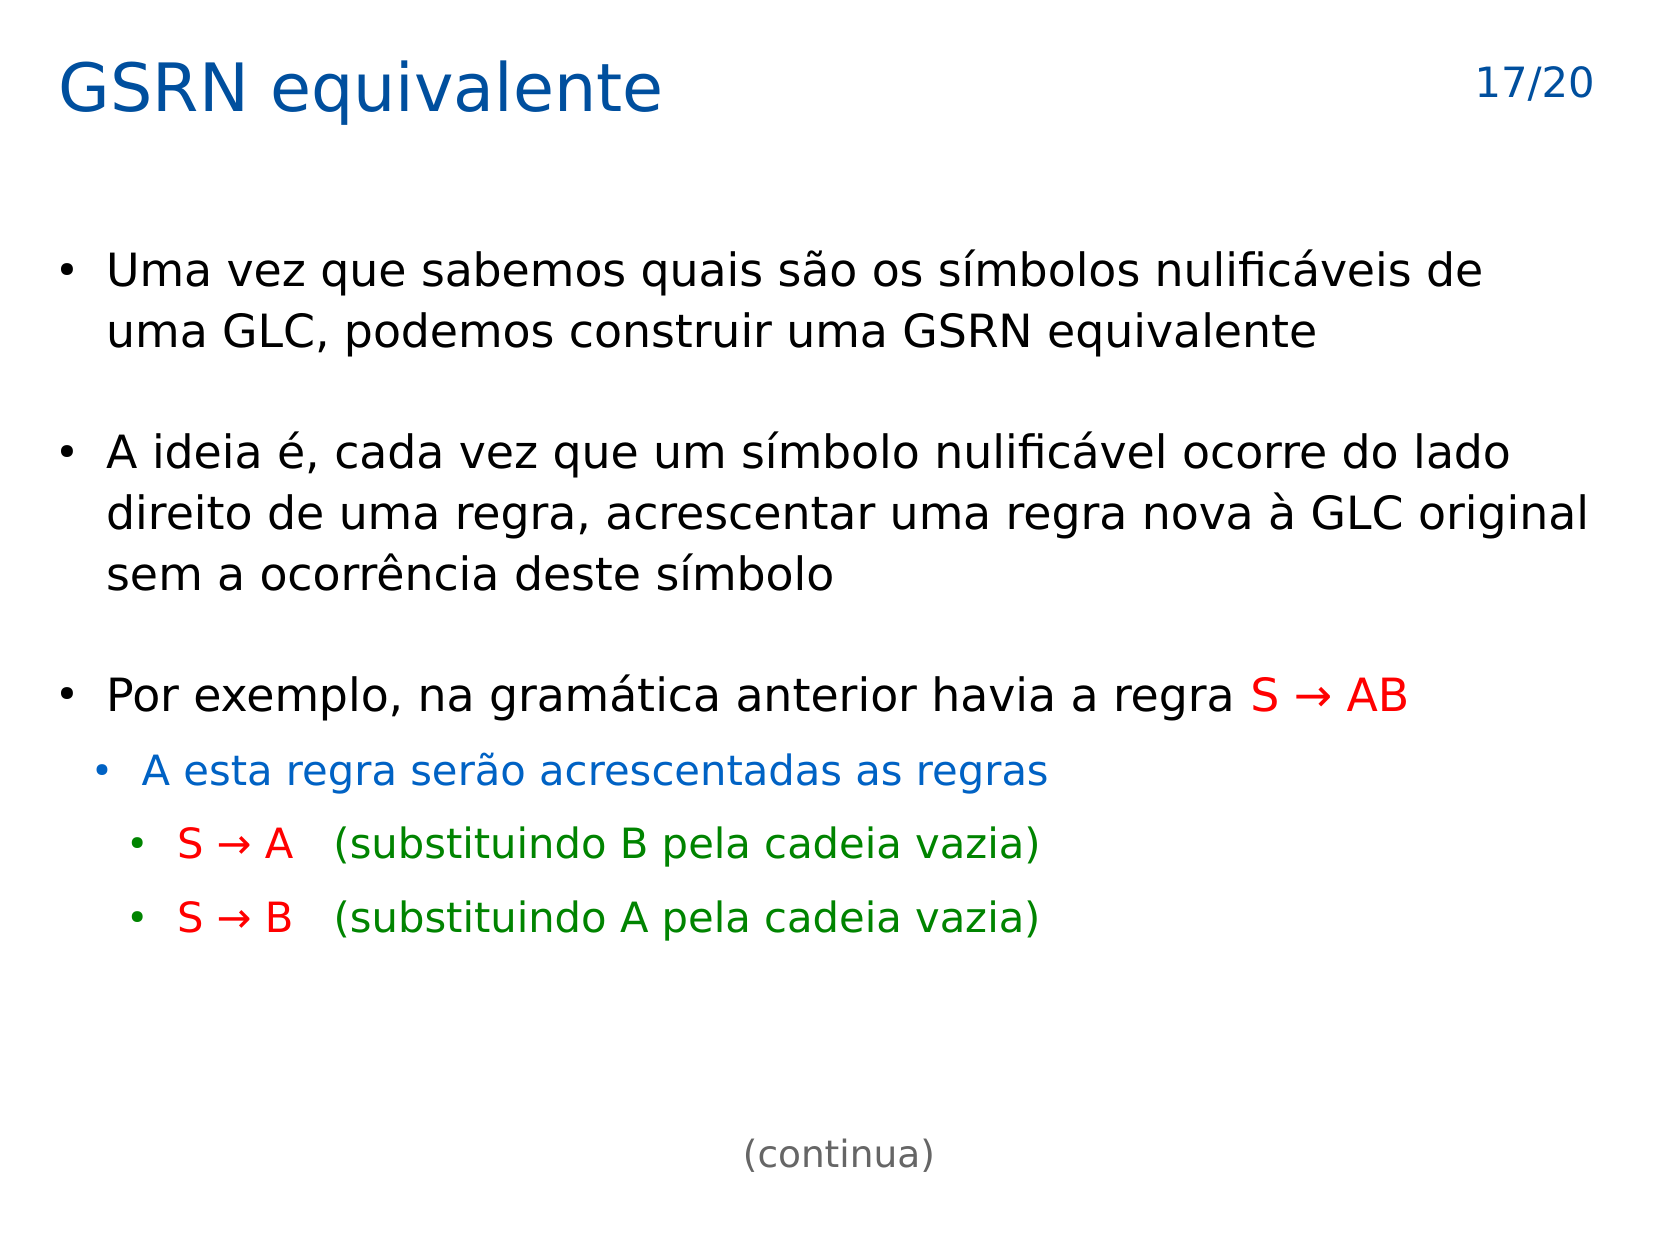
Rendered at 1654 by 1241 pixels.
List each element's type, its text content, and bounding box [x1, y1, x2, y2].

list Uma vez que sabemos quais são os símbolos nulificáveis de uma GLC, podemos construir uma GSRN equivalente A ideia é, cada vez que um símbolo nulificável ocorre do lado direito de uma regra, acrescentar uma regra nova à GLC original sem a ocorrência deste símbolo Por exemplo, na gramática anterior havia a regra S → AB A esta regra serão acrescentadas as regras S → A (substituindo B pela cadeia vazia) S → B (substituindo A pela cadeia vazia) [59, 236, 1595, 1182]
title GSRN equivalente [59, 29, 1625, 148]
text_box (continua) [728, 1125, 982, 1203]
